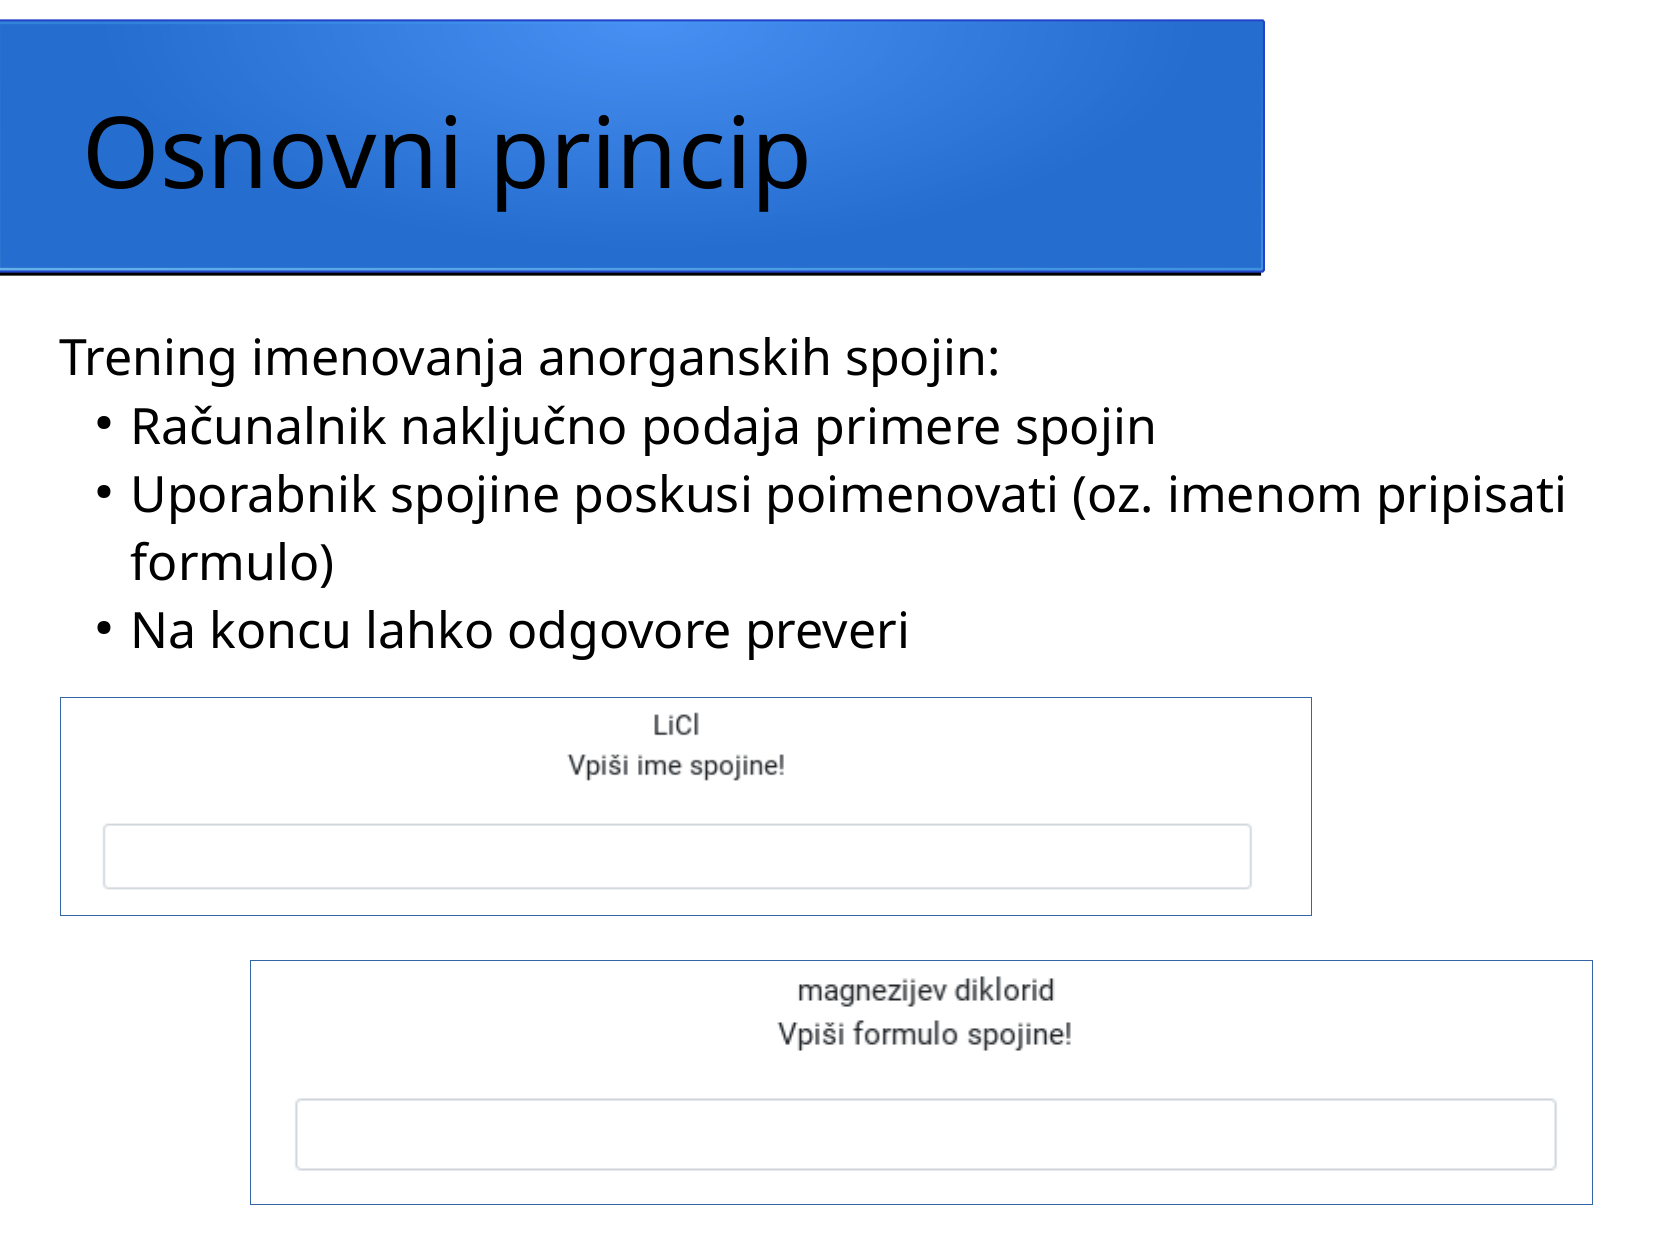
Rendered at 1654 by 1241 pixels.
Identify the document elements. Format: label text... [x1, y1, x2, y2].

picture [250, 959, 1593, 1205]
title Osnovni princip [82, 47, 1235, 252]
picture [60, 697, 1312, 916]
text_box Trening imenovanja anorganskih spojin: Računalnik naključno podaja primere spojin Uporabnik spojine poskusi poimenovati (oz. imenom pripisati formulo) Na koncu lahko odgovore preveri [45, 315, 1591, 657]
